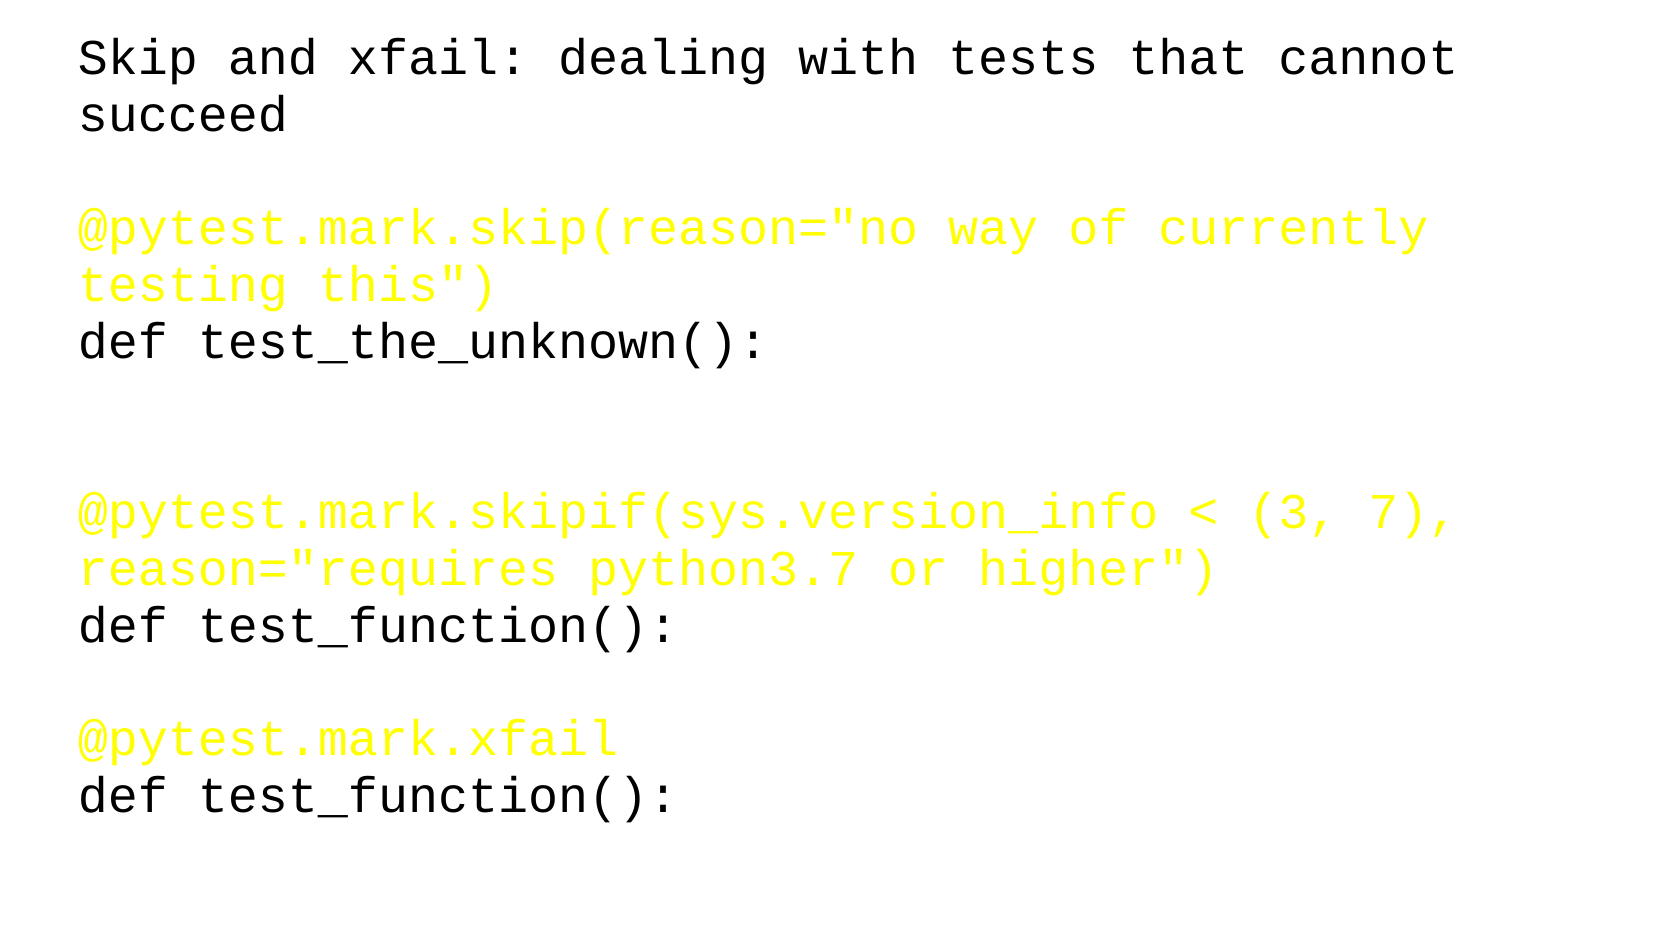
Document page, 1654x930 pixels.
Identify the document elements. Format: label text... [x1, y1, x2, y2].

text_box Skip and xfail: dealing with tests that cannot succeed @pytest.mark.skip(reason="no way of currently testing this") def test_the_unknown(): @pytest.mark.skipif(sys.version_info < (3, 7), reason="requires python3.7 or higher") def test_function(): @pytest.mark.xfail def test_function(): [63, 25, 1601, 835]
